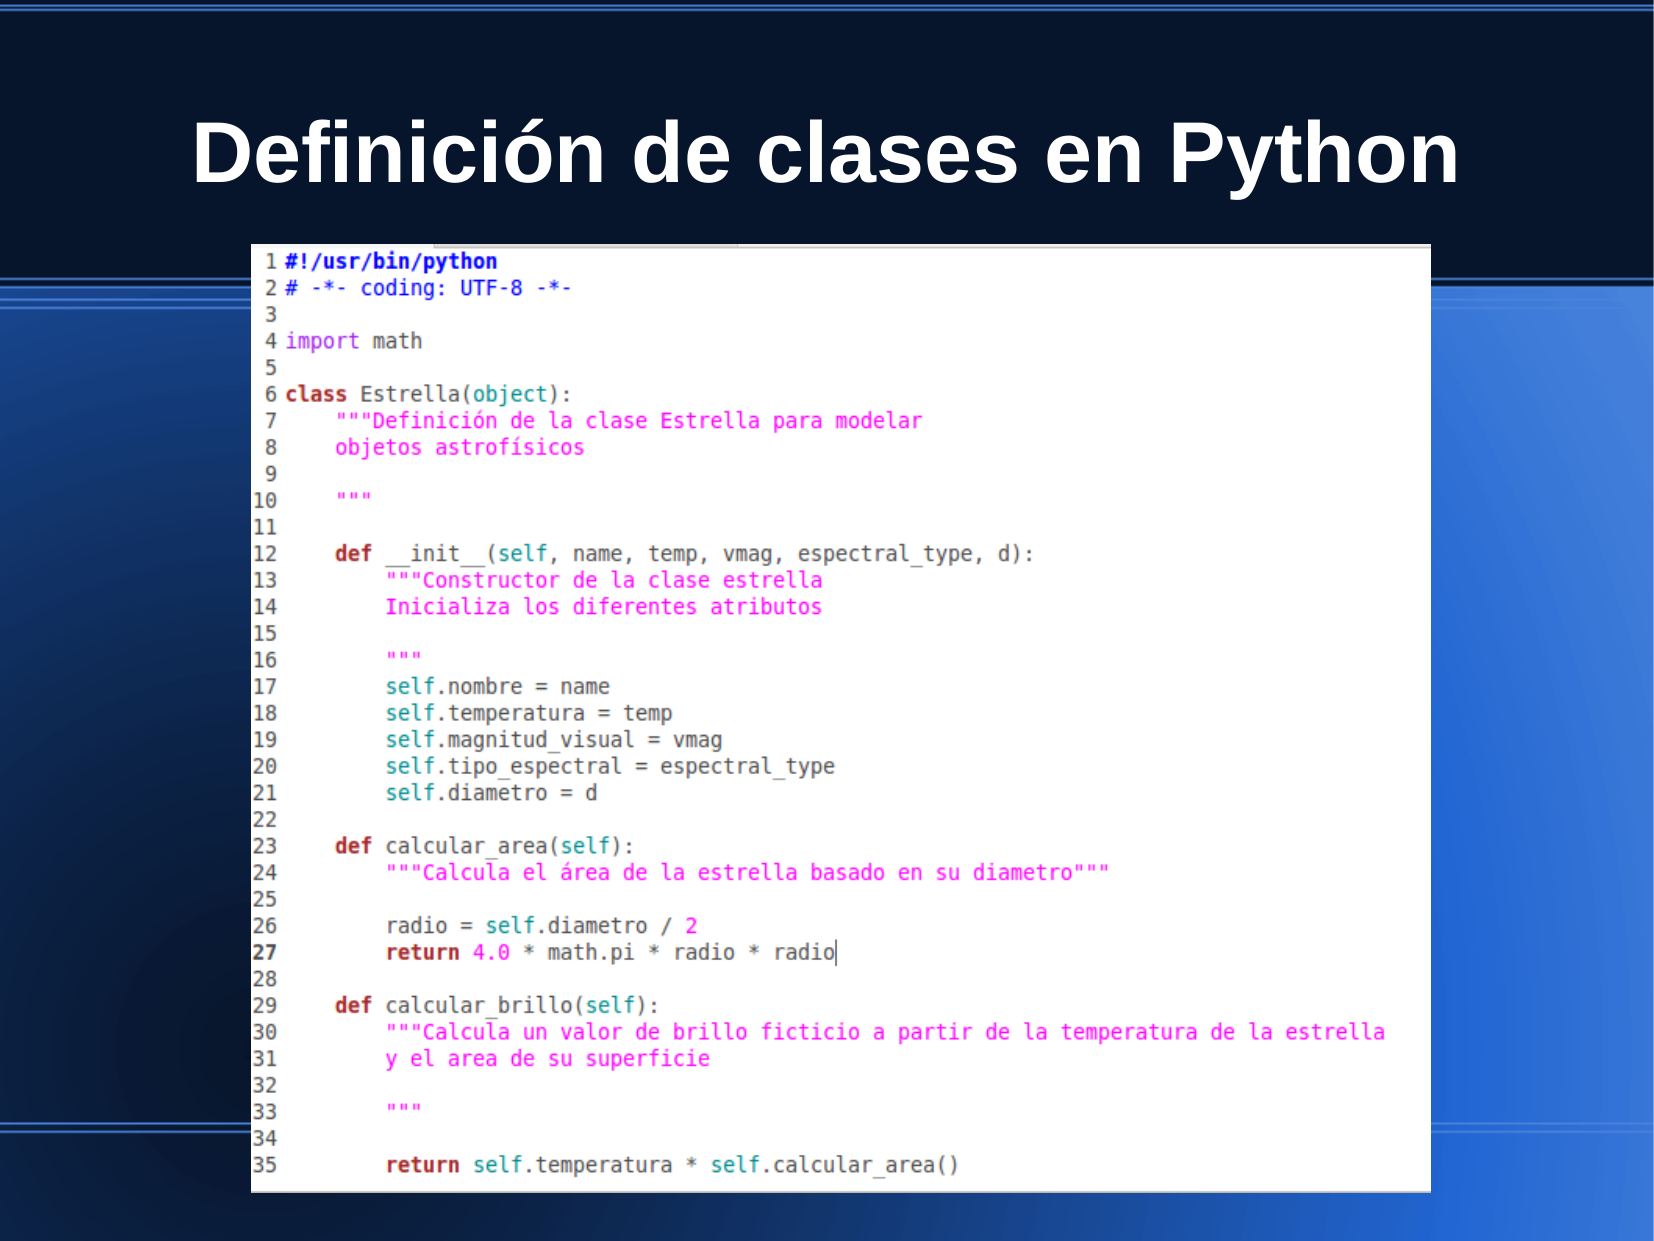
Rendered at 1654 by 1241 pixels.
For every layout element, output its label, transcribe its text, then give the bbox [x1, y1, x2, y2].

title Definición de clases en Python [82, 49, 1571, 257]
picture [0, 0, 1654, 1241]
